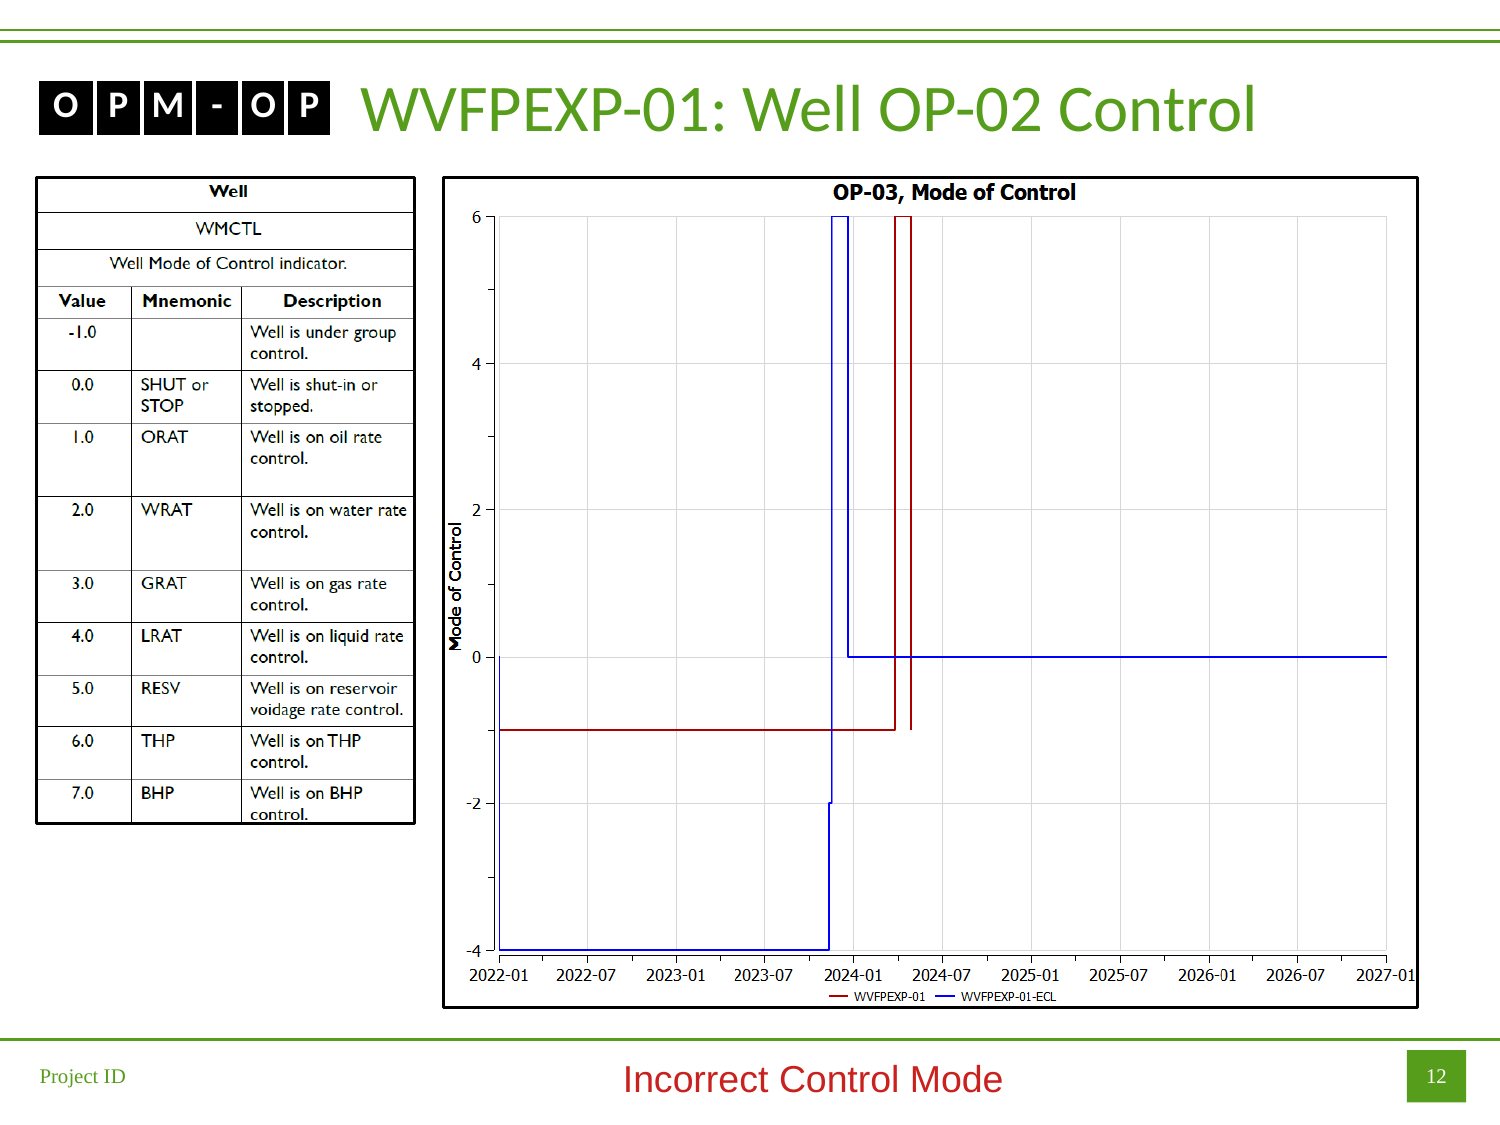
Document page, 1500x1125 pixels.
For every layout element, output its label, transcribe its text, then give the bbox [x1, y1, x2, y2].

title WVFPEXP-01: Well OP-02 Control [360, 77, 1425, 153]
picture [37, 178, 413, 823]
text_box Incorrect Control Mode [267, 1051, 1359, 1109]
picture [444, 178, 1416, 1006]
